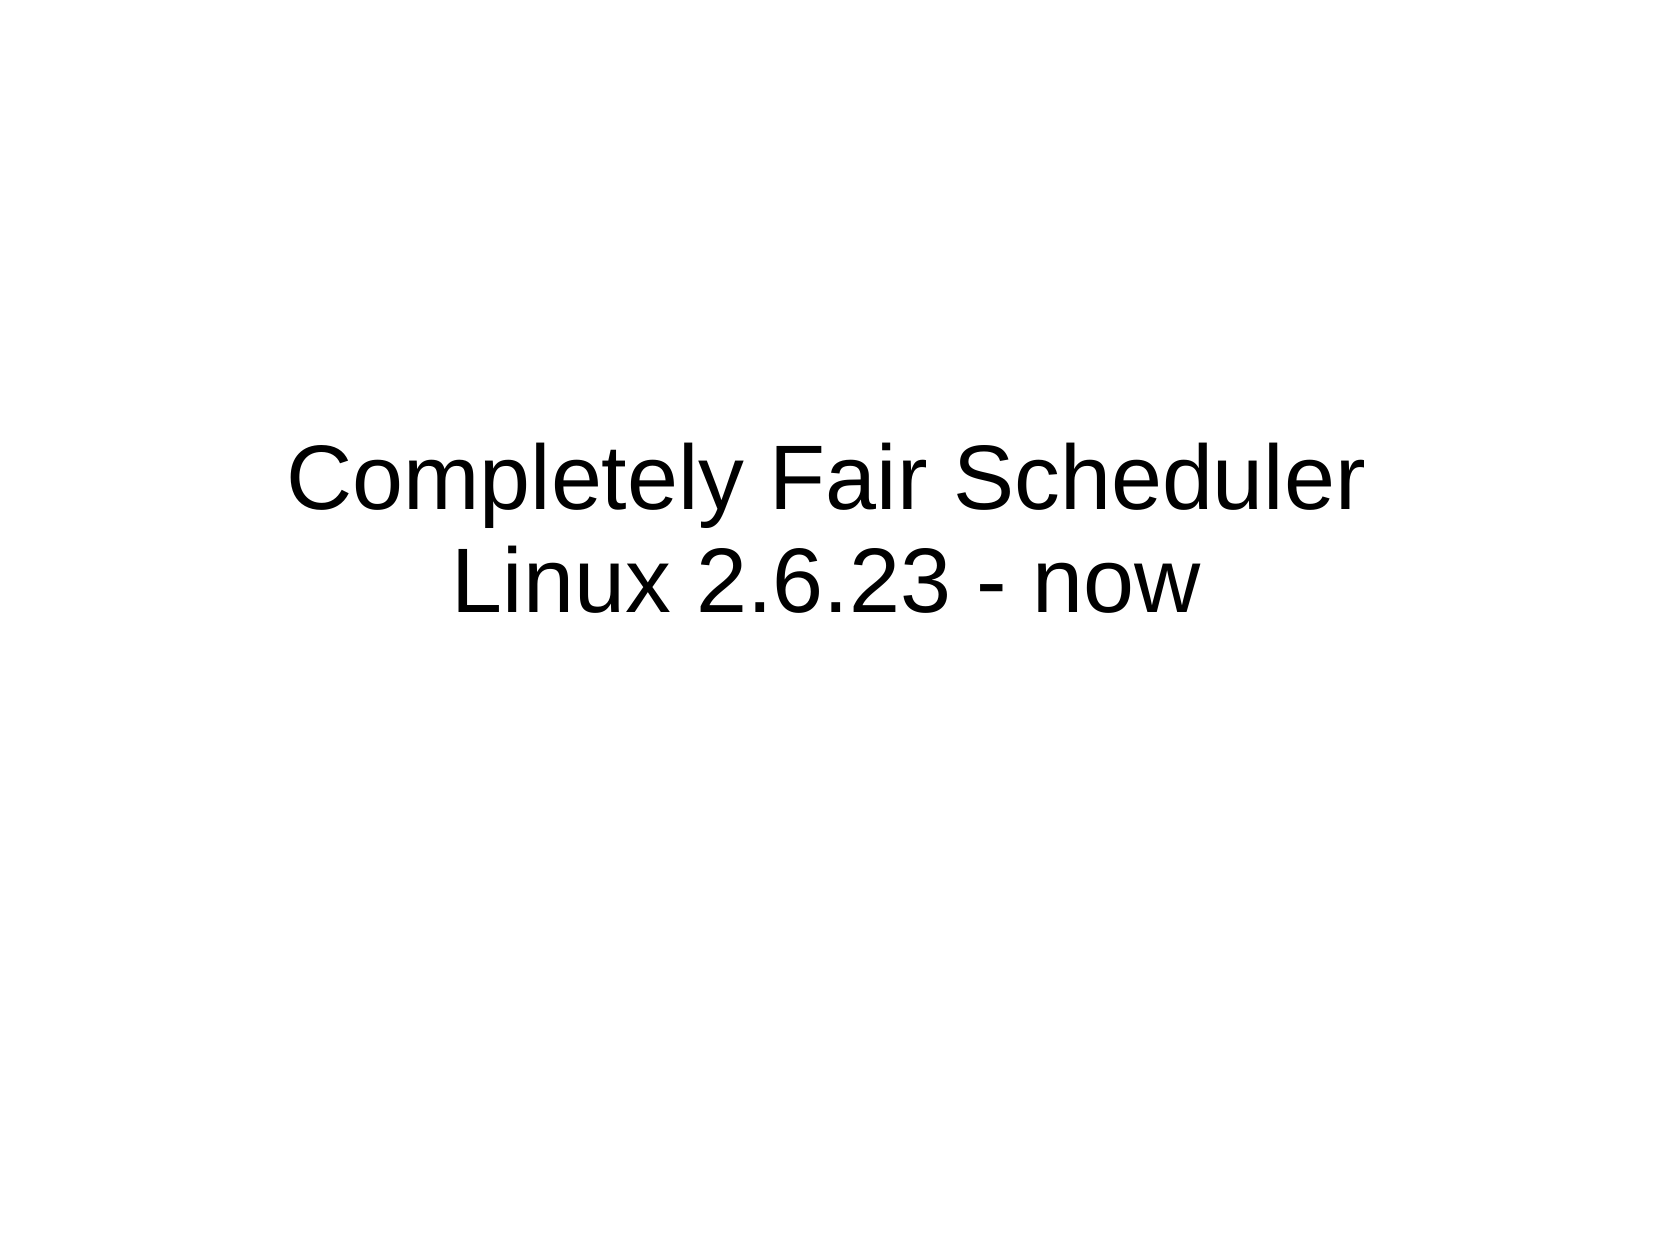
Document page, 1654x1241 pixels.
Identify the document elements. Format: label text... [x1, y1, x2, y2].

subtitle Completely Fair Scheduler Linux 2.6.23 - now [82, 49, 1571, 1010]
